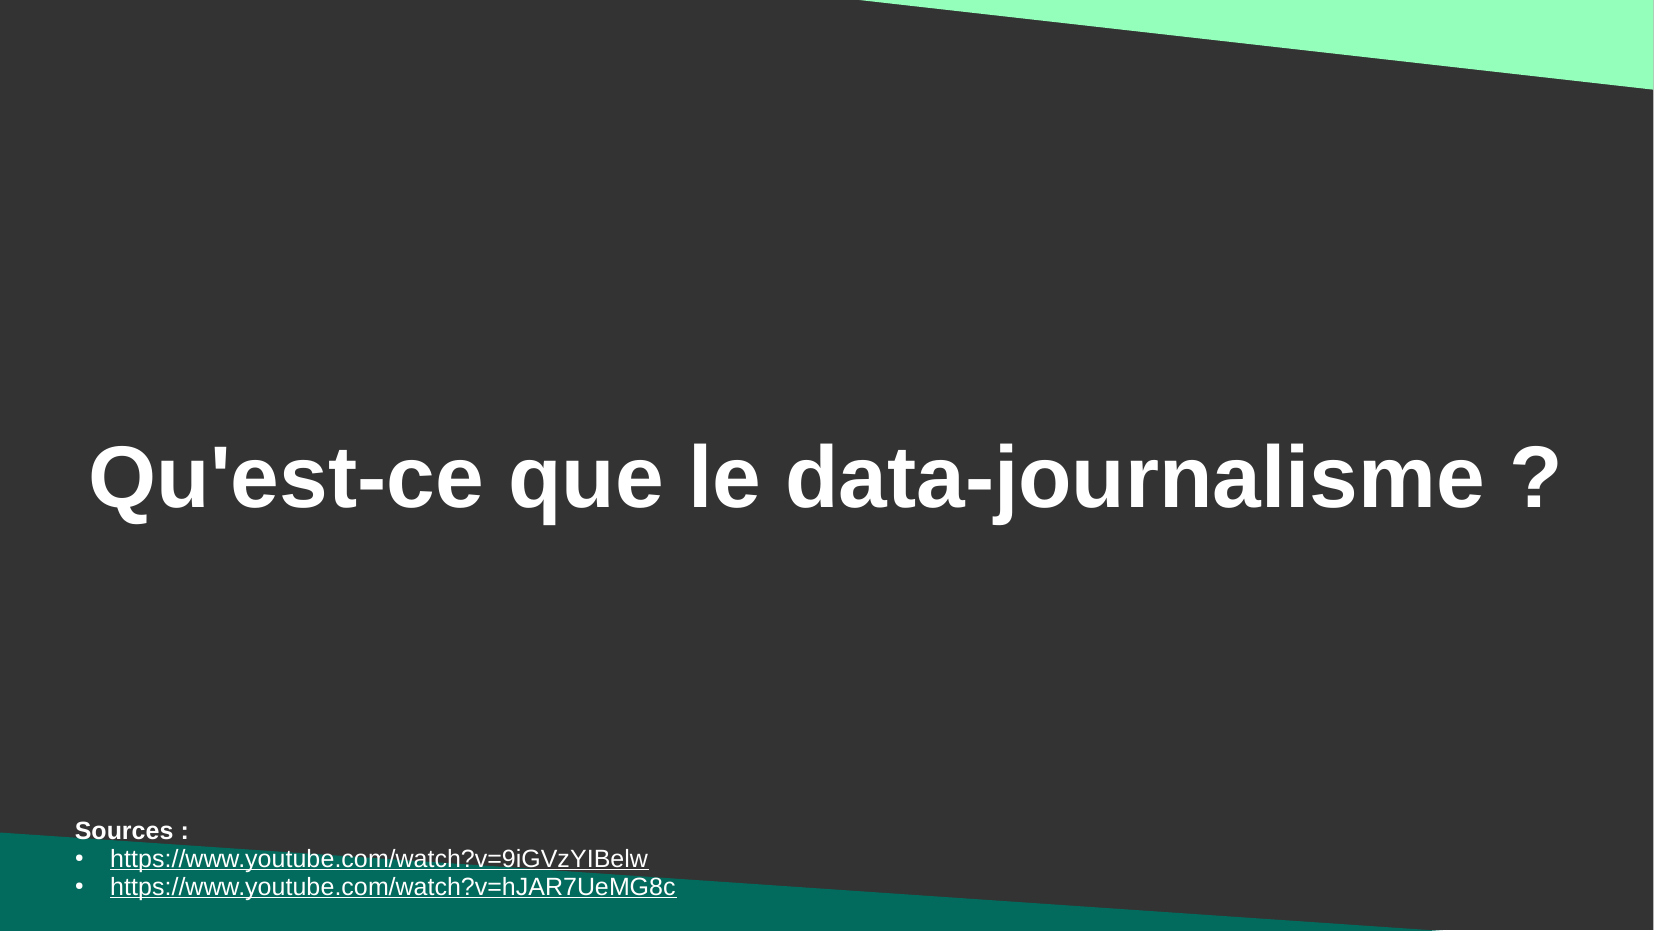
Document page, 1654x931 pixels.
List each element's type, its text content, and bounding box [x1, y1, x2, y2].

title Qu'est-ce que le data-journalisme ? [31, 428, 1622, 527]
text_box [859, 0, 1654, 90]
text_box Sources : https://www.youtube.com/watch?v=9iGVzYIBelw https://www.youtube.com/watch?v=hJAR7UeMG8c [60, 809, 1546, 931]
